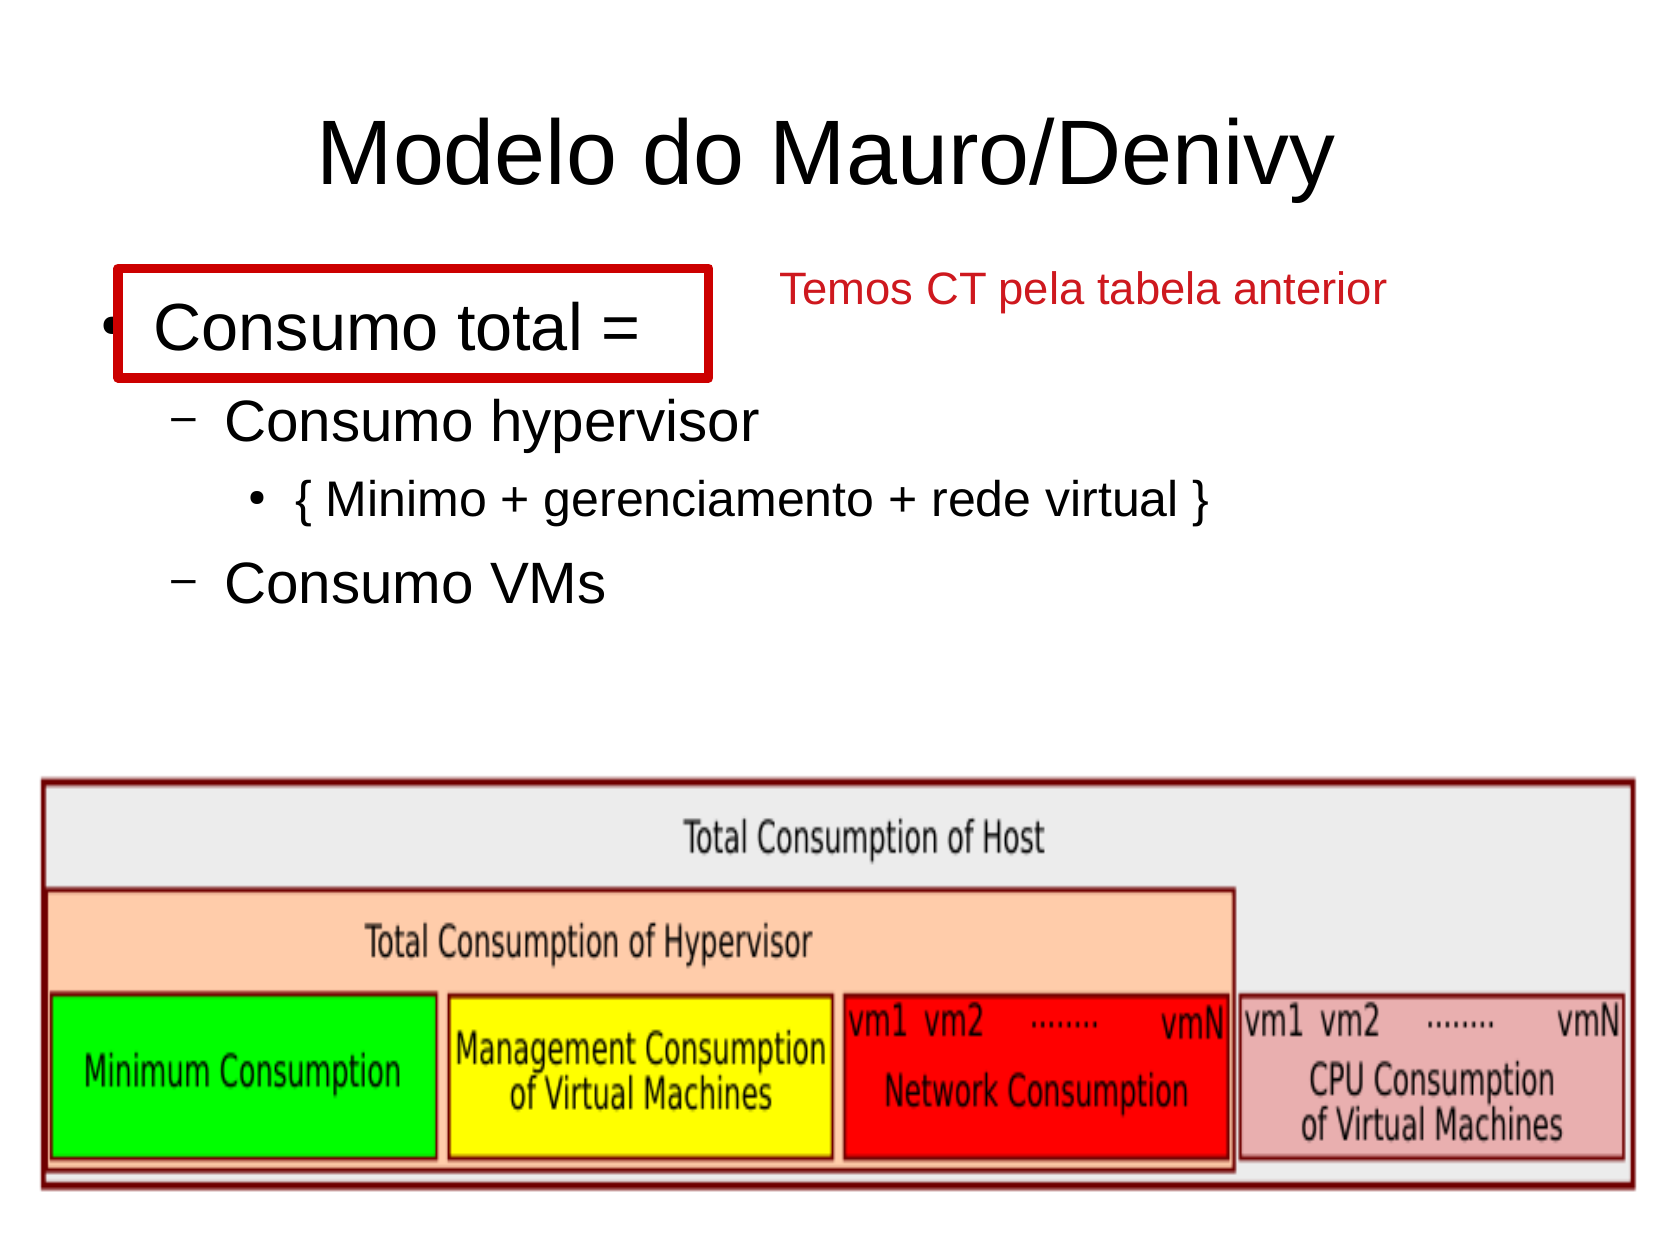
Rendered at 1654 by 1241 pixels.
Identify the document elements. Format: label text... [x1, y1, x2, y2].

list Consumo total = Consumo hypervisor { Minimo + gerenciamento + rede virtual } Consumo VMs [82, 290, 1571, 755]
title Modelo do Mauro/Denivy [82, 49, 1571, 257]
list Consumo total = Consumo hypervisor { Minimo + gerenciamento + rede virtual } Consumo VMs [123, 290, 704, 373]
picture [19, 755, 1645, 1217]
text_box Temos CT pela tabela anterior [779, 262, 1453, 343]
